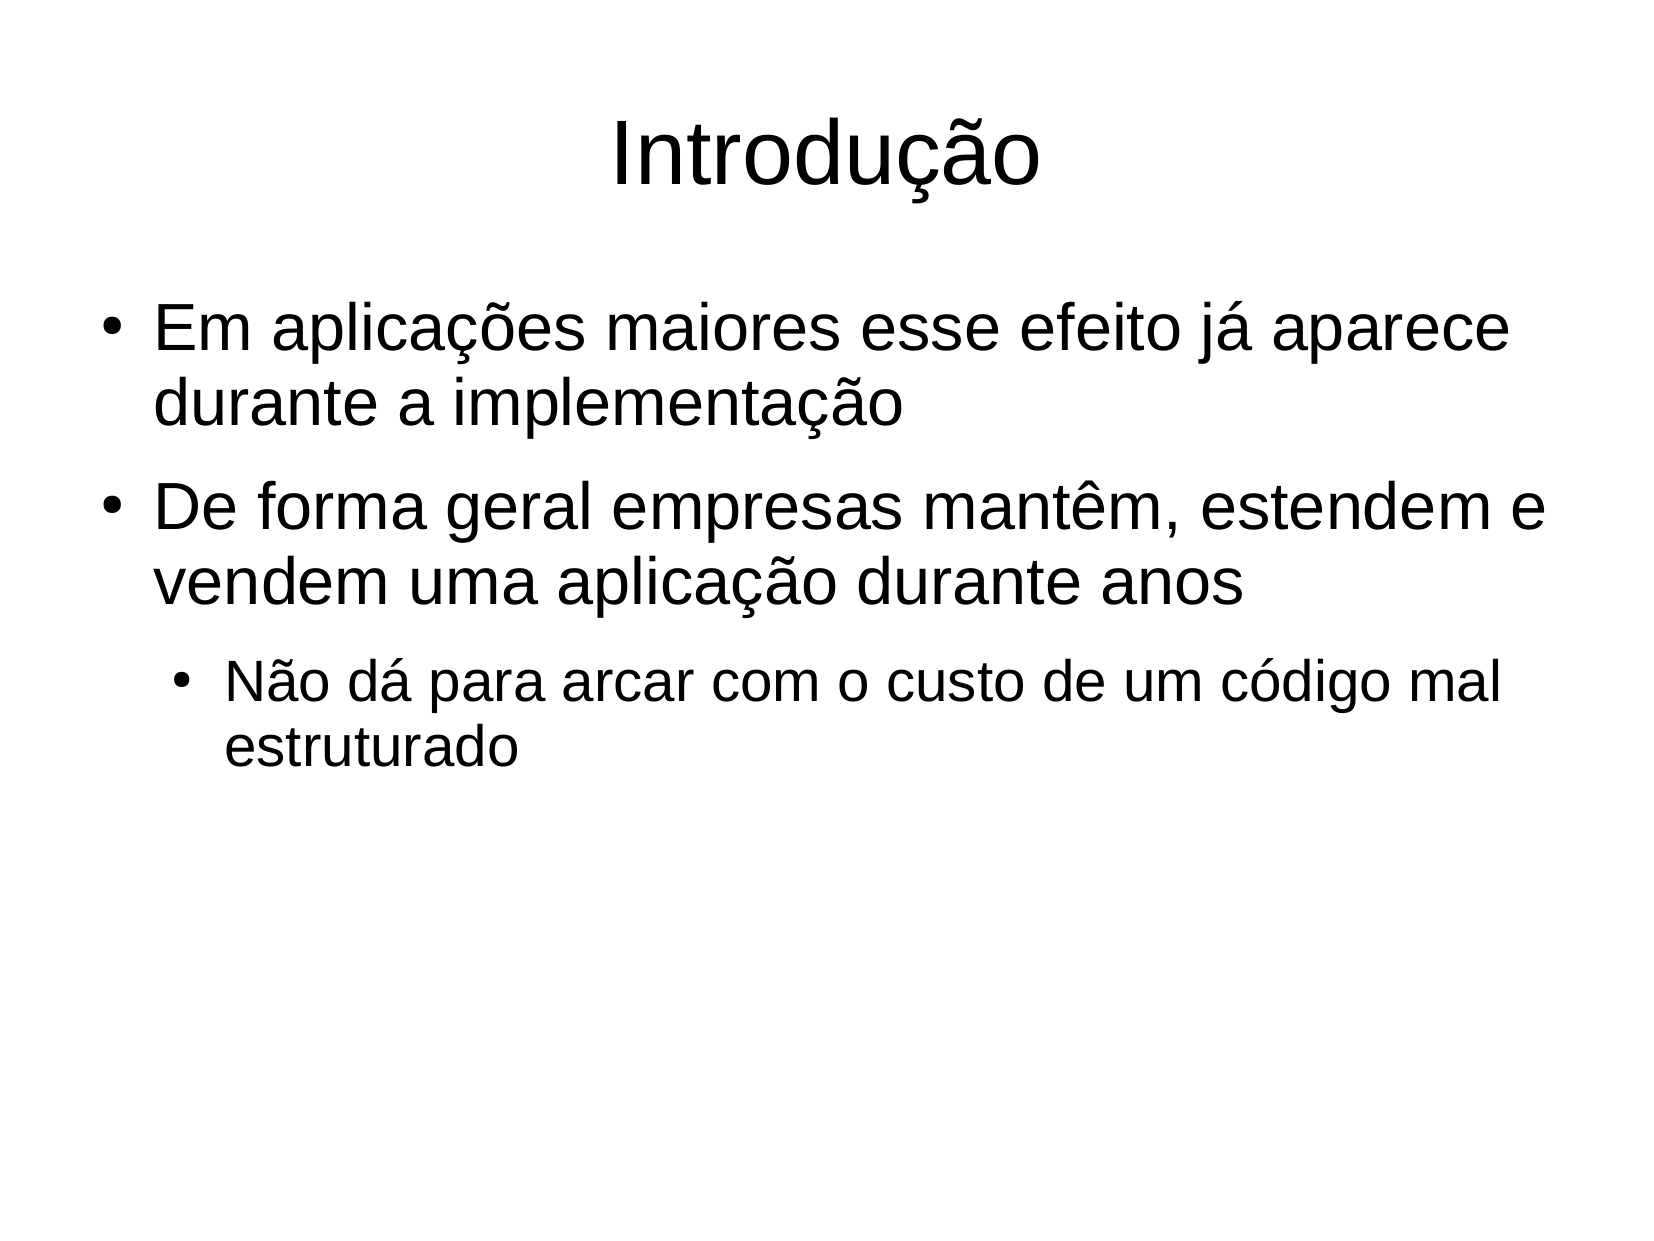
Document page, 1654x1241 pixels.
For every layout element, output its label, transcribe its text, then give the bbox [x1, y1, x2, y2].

list Em aplicações maiores esse efeito já aparece durante a implementação De forma geral empresas mantêm, estendem e vendem uma aplicação durante anos Não dá para arcar com o custo de um código mal estruturado [82, 290, 1571, 1109]
title Introdução [82, 49, 1571, 257]
